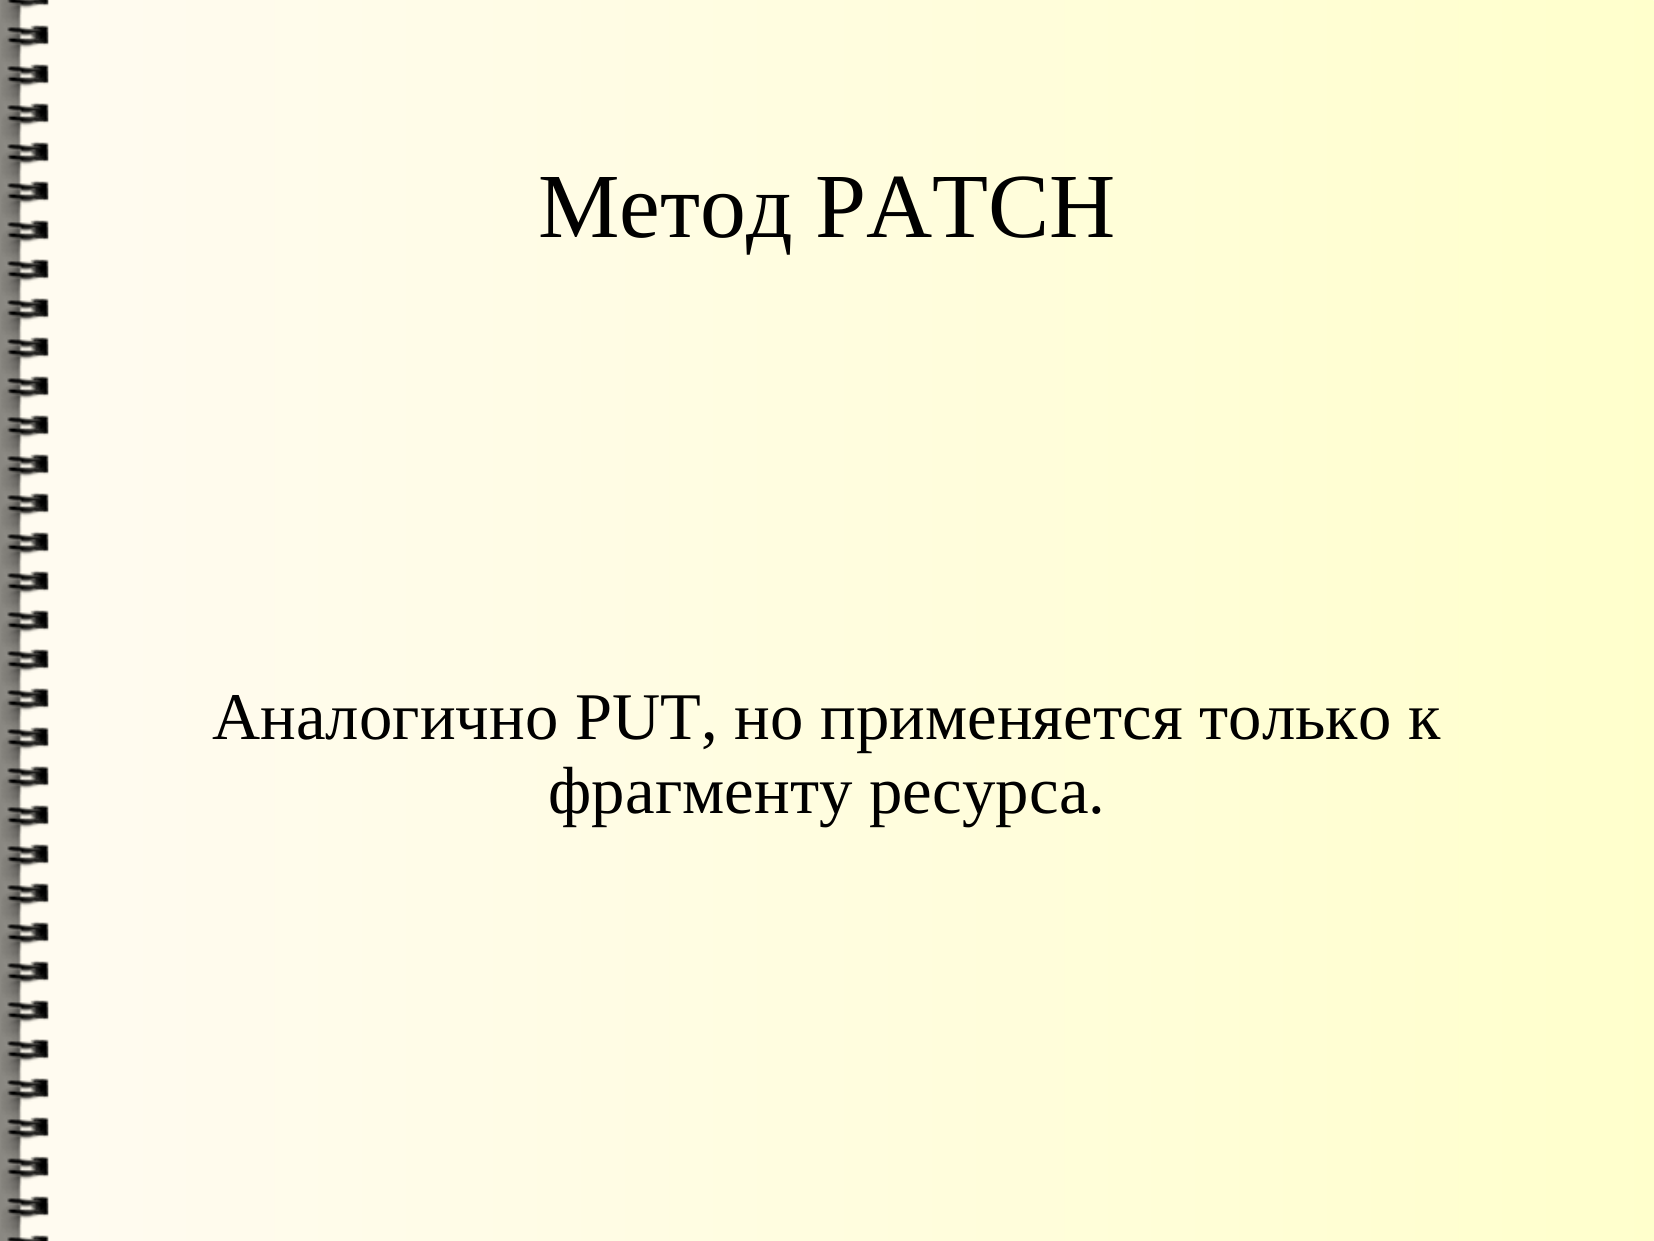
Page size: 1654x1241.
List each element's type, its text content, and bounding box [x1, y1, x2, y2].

picture [0, 0, 1654, 1241]
subtitle Аналогично PUT, но применяется только к фрагменту ресурса. [121, 344, 1534, 1164]
title Метод PATCH [121, 102, 1534, 311]
